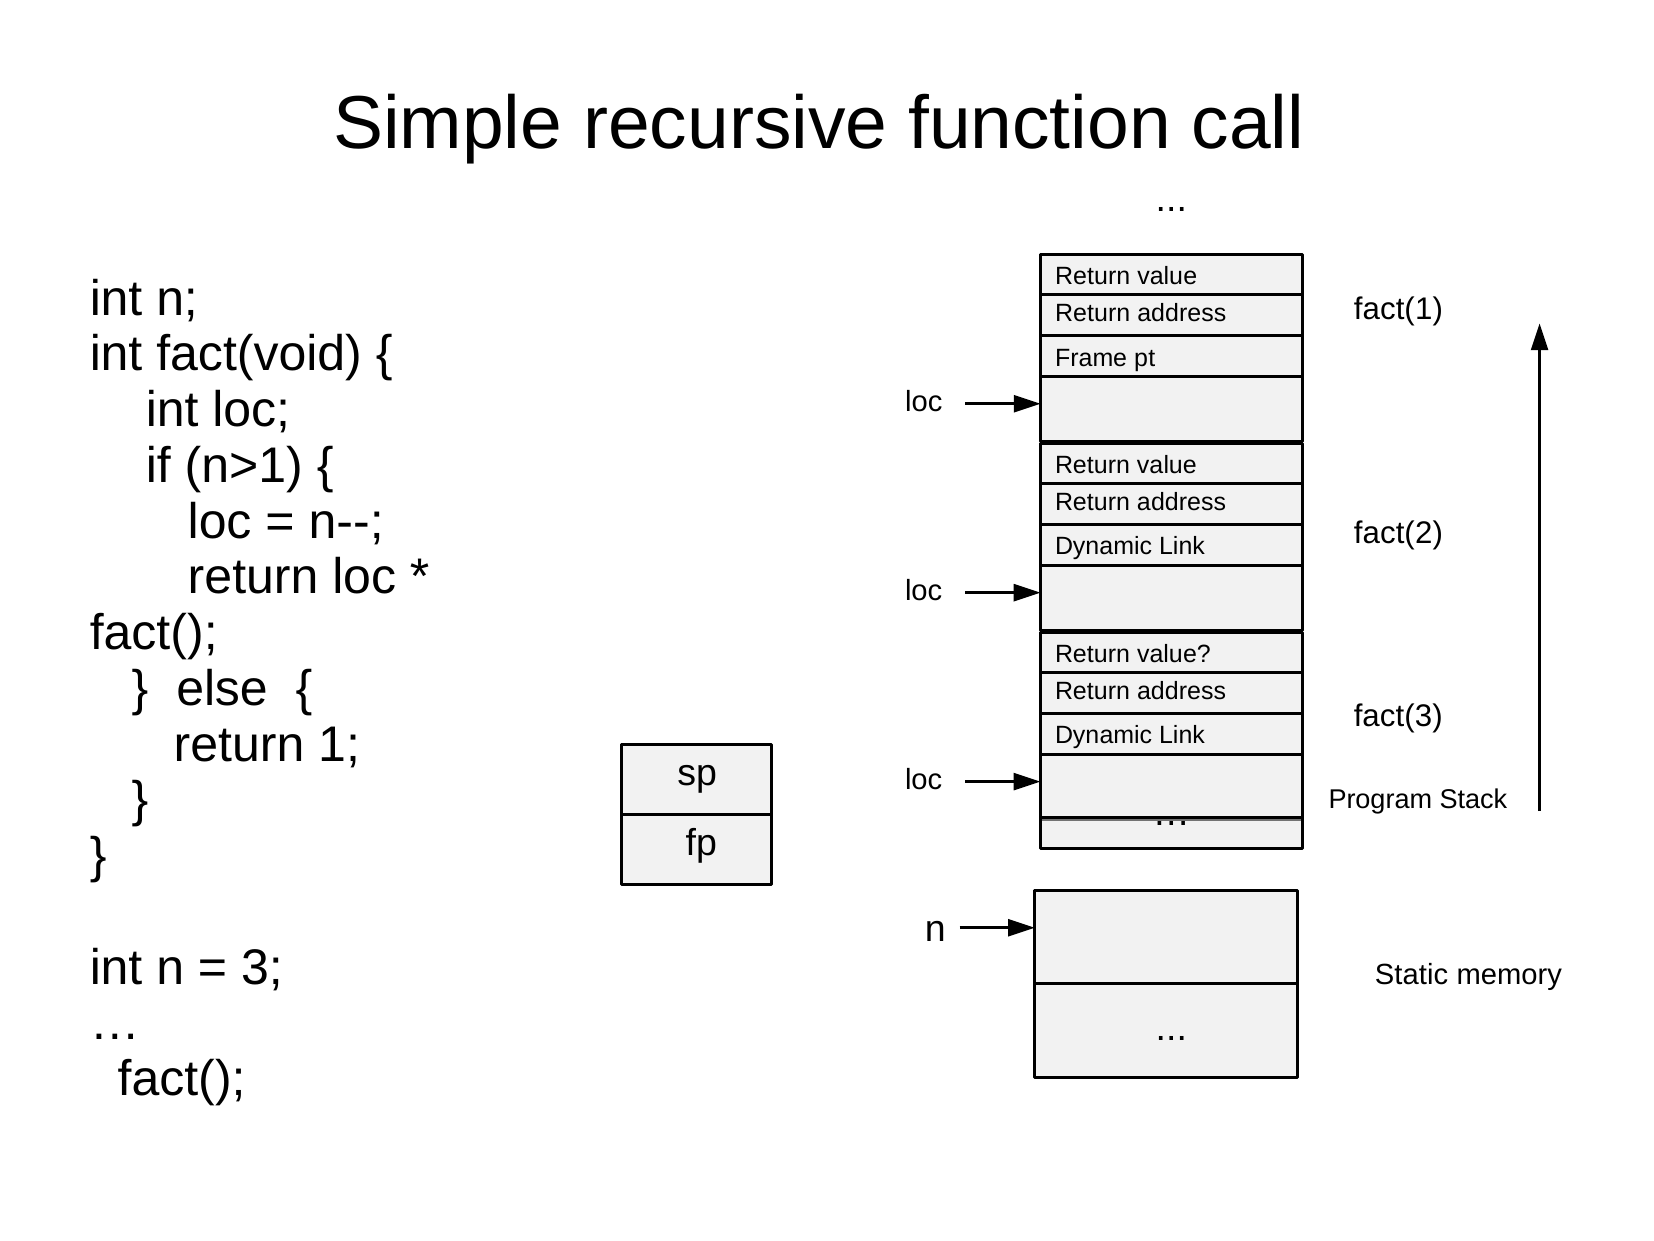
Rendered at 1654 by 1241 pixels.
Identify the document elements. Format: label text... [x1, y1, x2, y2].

text_box Frame pt [1040, 337, 1303, 375]
text_box Program Stack [1313, 777, 1522, 841]
text_box Return value [1040, 254, 1303, 291]
text_box sp [662, 744, 732, 806]
text_box Static memory [1360, 951, 1578, 999]
text_box fp [670, 816, 746, 872]
text_box Return value [1040, 443, 1303, 480]
text_box [1040, 757, 1303, 817]
text_box Return address [1040, 674, 1303, 712]
text_box loc [890, 755, 958, 804]
text_box ... [1140, 170, 1203, 228]
text_box fact(2) [1339, 508, 1459, 559]
text_box [1040, 379, 1303, 442]
text_box ... [1140, 998, 1203, 1056]
text_box Dynamic Link [1040, 526, 1303, 564]
text_box fact(1) [1339, 283, 1459, 334]
text_box int n; int fact(void) { int loc; if (n>1) { loc = n--; return loc * fact(); } else { return 1; } } int n = 3; … fact(); [75, 262, 563, 1163]
title Simple recursive function call [75, 38, 1564, 207]
text_box [621, 744, 772, 813]
text_box n [910, 900, 962, 957]
text_box Dynamic Link [1040, 715, 1303, 753]
text_box Return value? [1040, 632, 1303, 669]
text_box Return address [1040, 485, 1303, 523]
text_box [621, 814, 772, 885]
text_box fact(3) [1339, 691, 1458, 742]
text_box loc [890, 378, 958, 426]
text_box [1034, 890, 1298, 1078]
text_box [1040, 568, 1303, 631]
text_box … [1040, 817, 1303, 849]
text_box loc [890, 566, 958, 615]
text_box Return address [1040, 296, 1303, 334]
